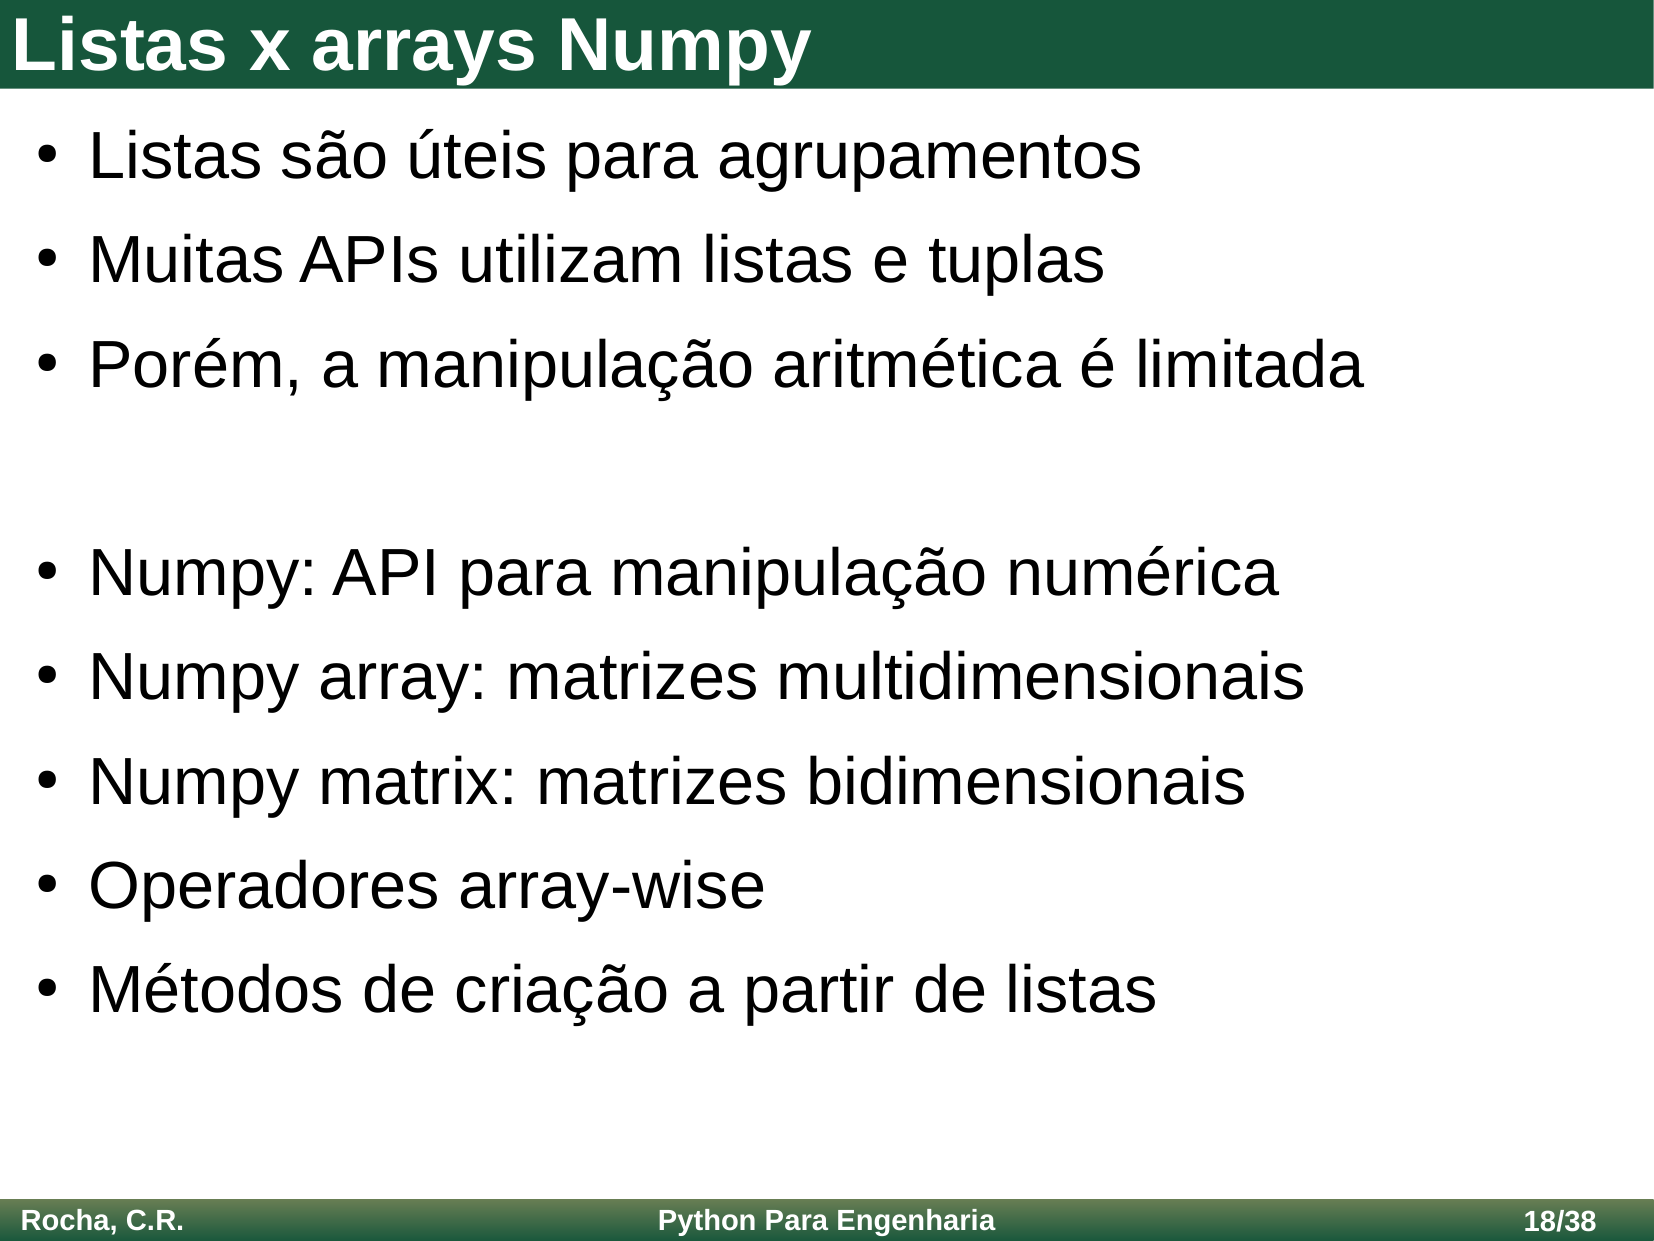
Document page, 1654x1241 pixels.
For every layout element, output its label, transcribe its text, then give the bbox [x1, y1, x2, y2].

list Listas são úteis para agrupamentos Muitas APIs utilizam listas e tuplas Porém, a manipulação aritmética é limitada Numpy: API para manipulação numérica Numpy array: matrizes multidimensionais Numpy matrix: matrizes bidimensionais Operadores array-wise Métodos de criação a partir de listas [17, 118, 1625, 1152]
title Listas x arrays Numpy [11, 0, 1625, 89]
